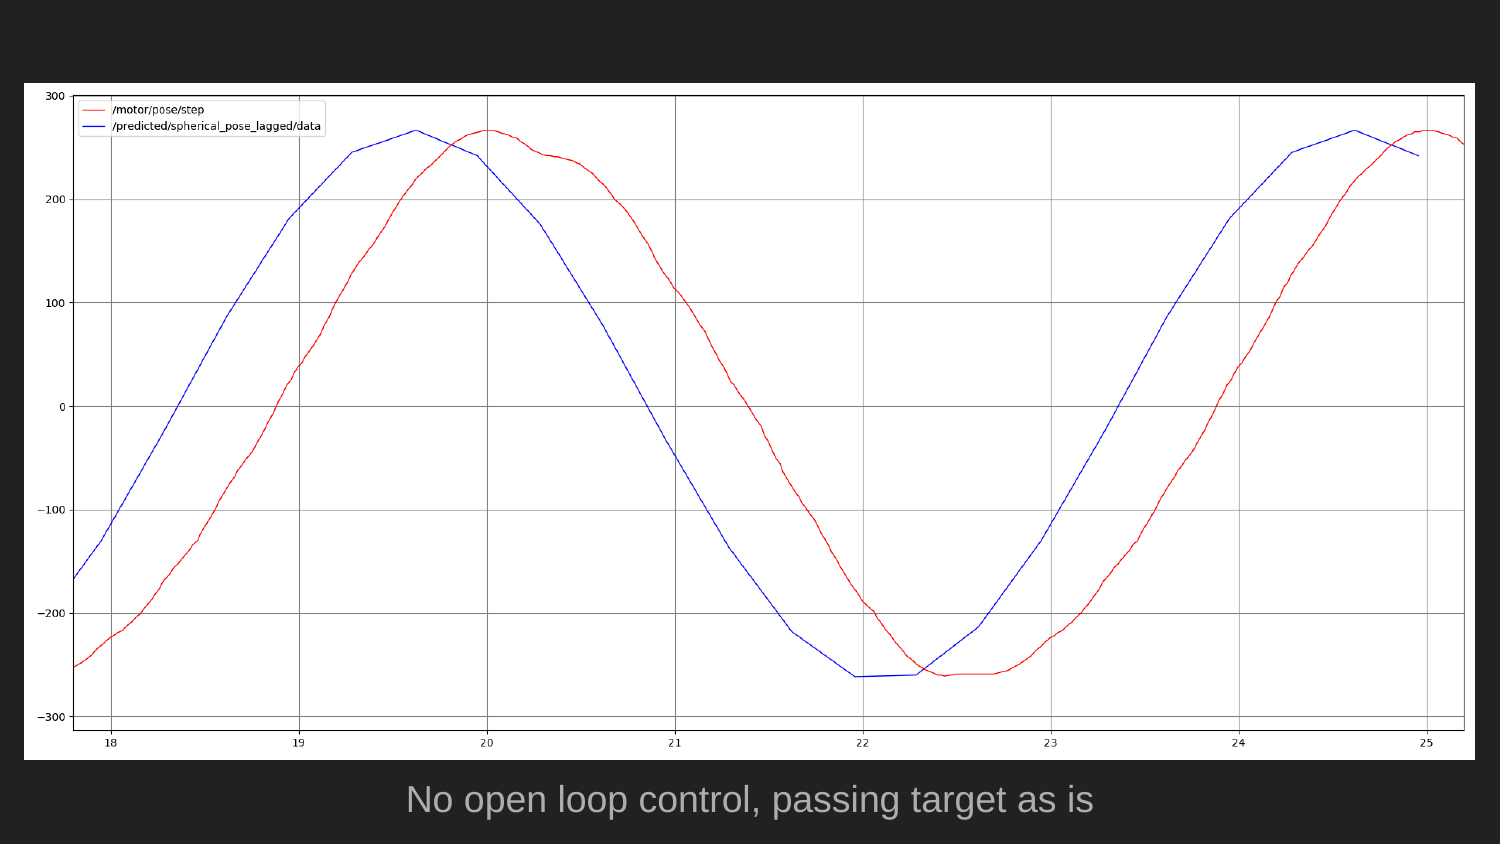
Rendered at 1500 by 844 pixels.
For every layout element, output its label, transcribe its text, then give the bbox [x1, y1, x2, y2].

picture [24, 83, 1475, 760]
text_box No open loop control, passing target as is [365, 759, 1135, 837]
